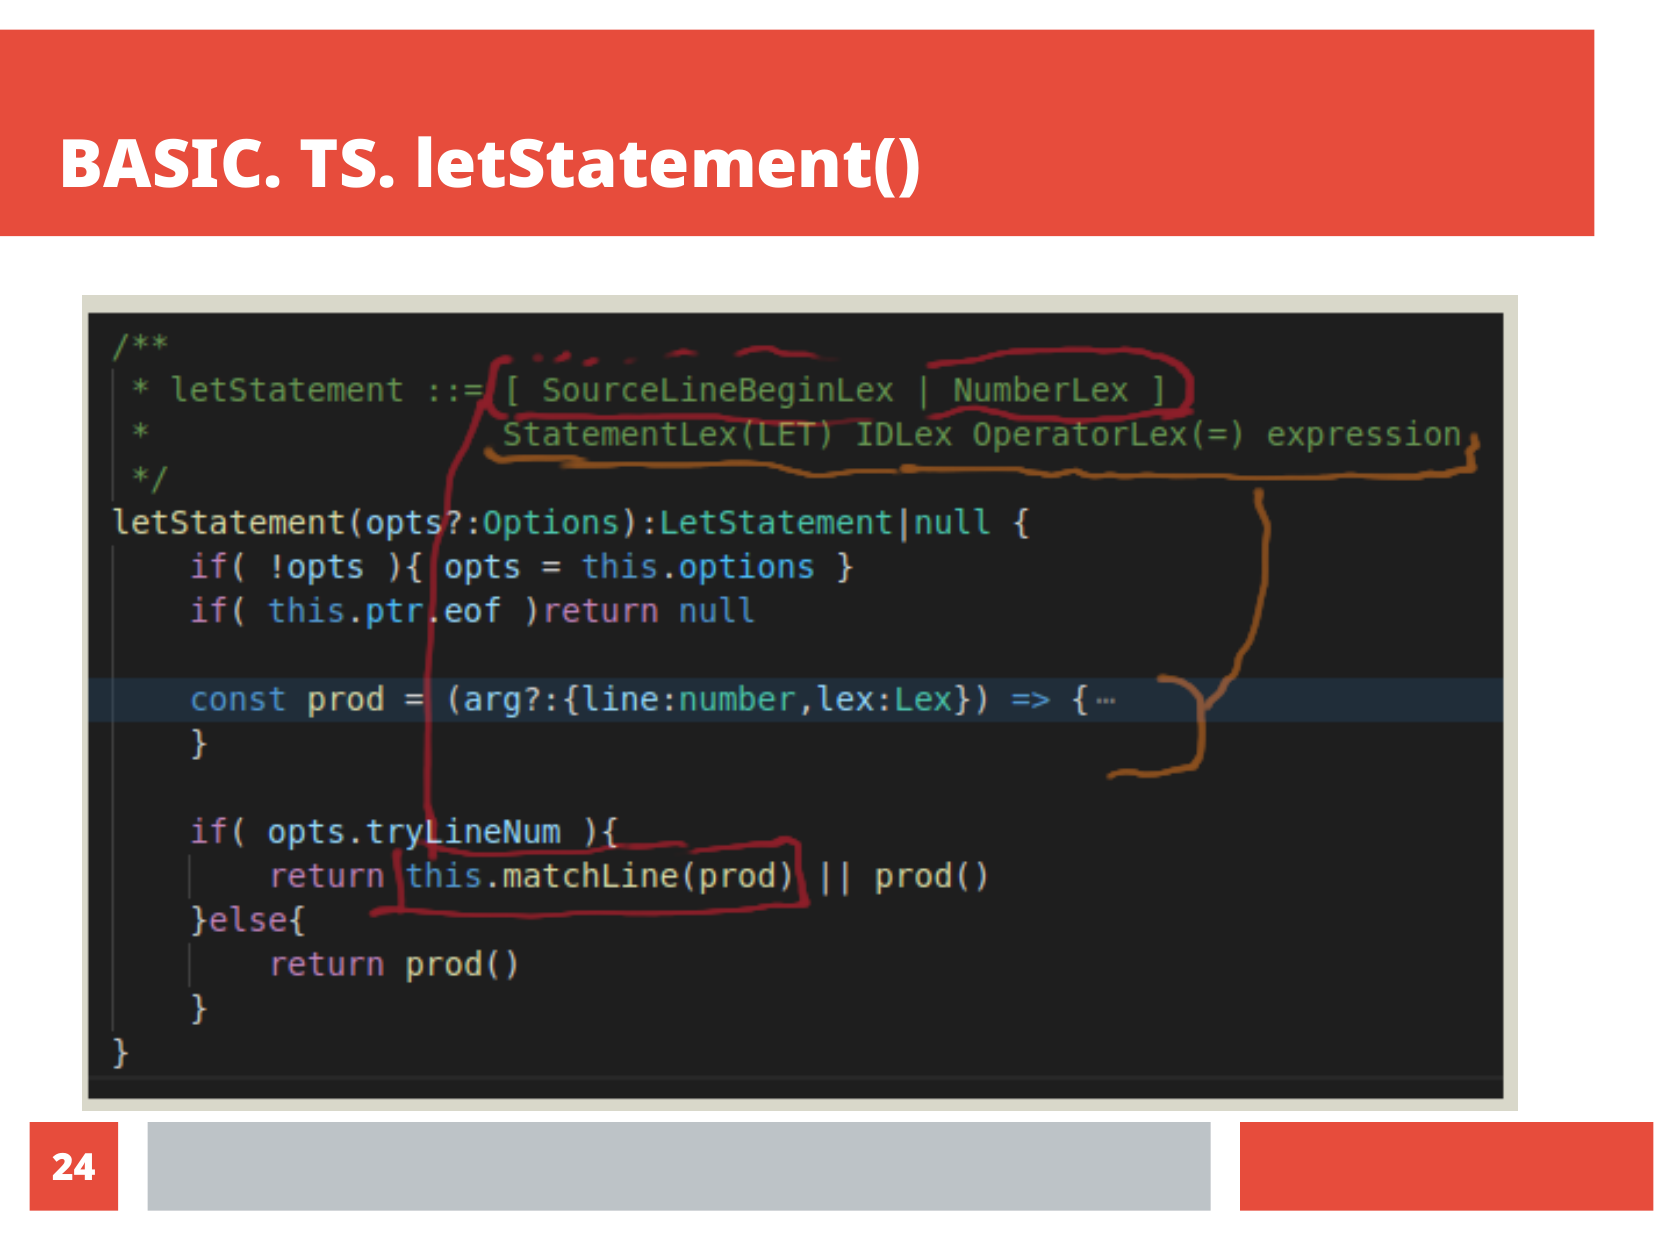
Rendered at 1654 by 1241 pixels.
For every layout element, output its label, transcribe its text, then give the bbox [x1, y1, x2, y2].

title BASIC. TS. letStatement() [59, 59, 1595, 207]
picture [82, 295, 1518, 1111]
